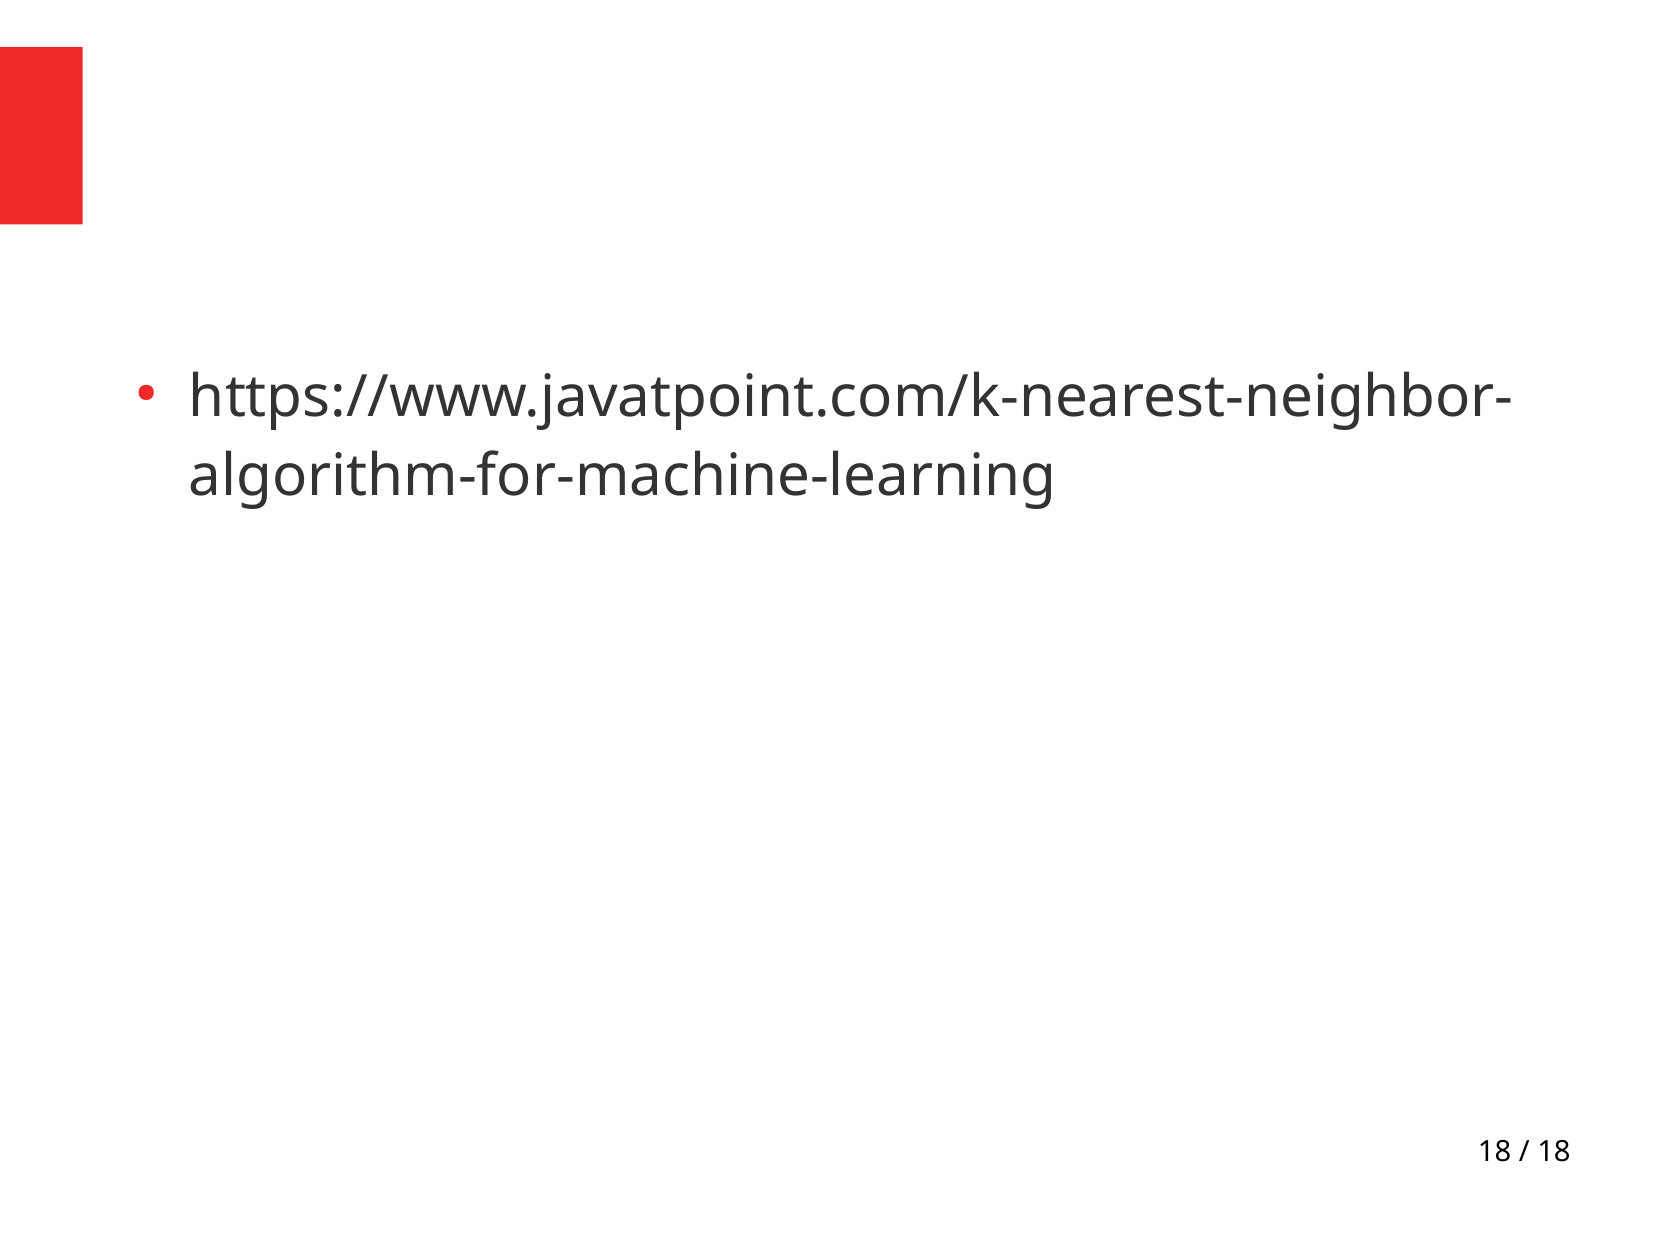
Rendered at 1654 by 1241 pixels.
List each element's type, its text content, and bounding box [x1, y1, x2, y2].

list https://www.javatpoint.com/k-nearest-neighbor-algorithm-for-machine-learning [118, 354, 1536, 1074]
